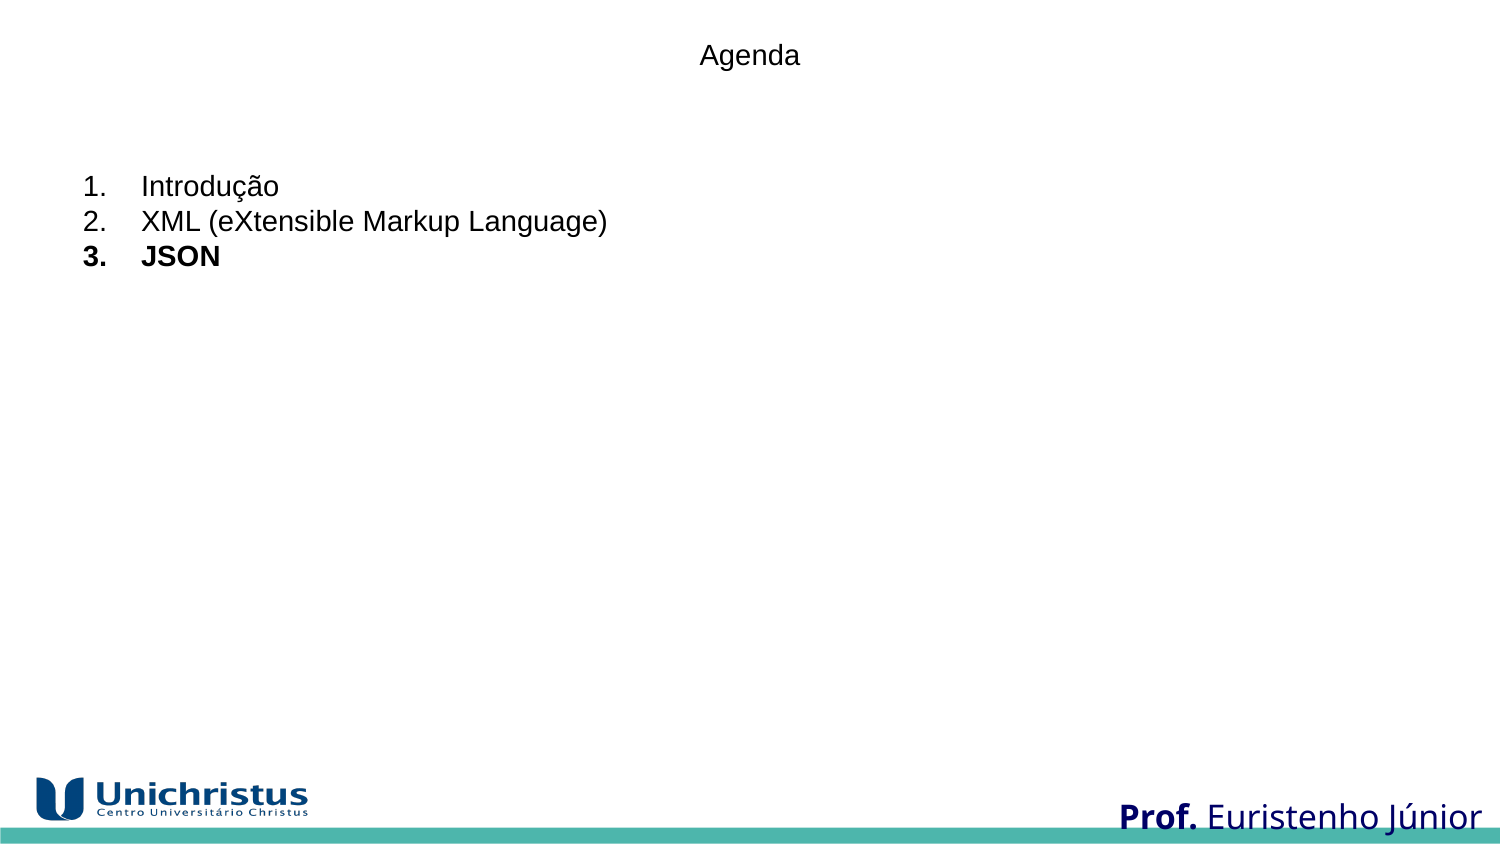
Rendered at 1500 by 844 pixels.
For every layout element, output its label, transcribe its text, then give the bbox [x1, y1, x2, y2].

title Agenda [51, 20, 1449, 137]
picture [32, 775, 312, 822]
list Introdução XML (eXtensible Markup Language) JSON [51, 152, 1449, 750]
